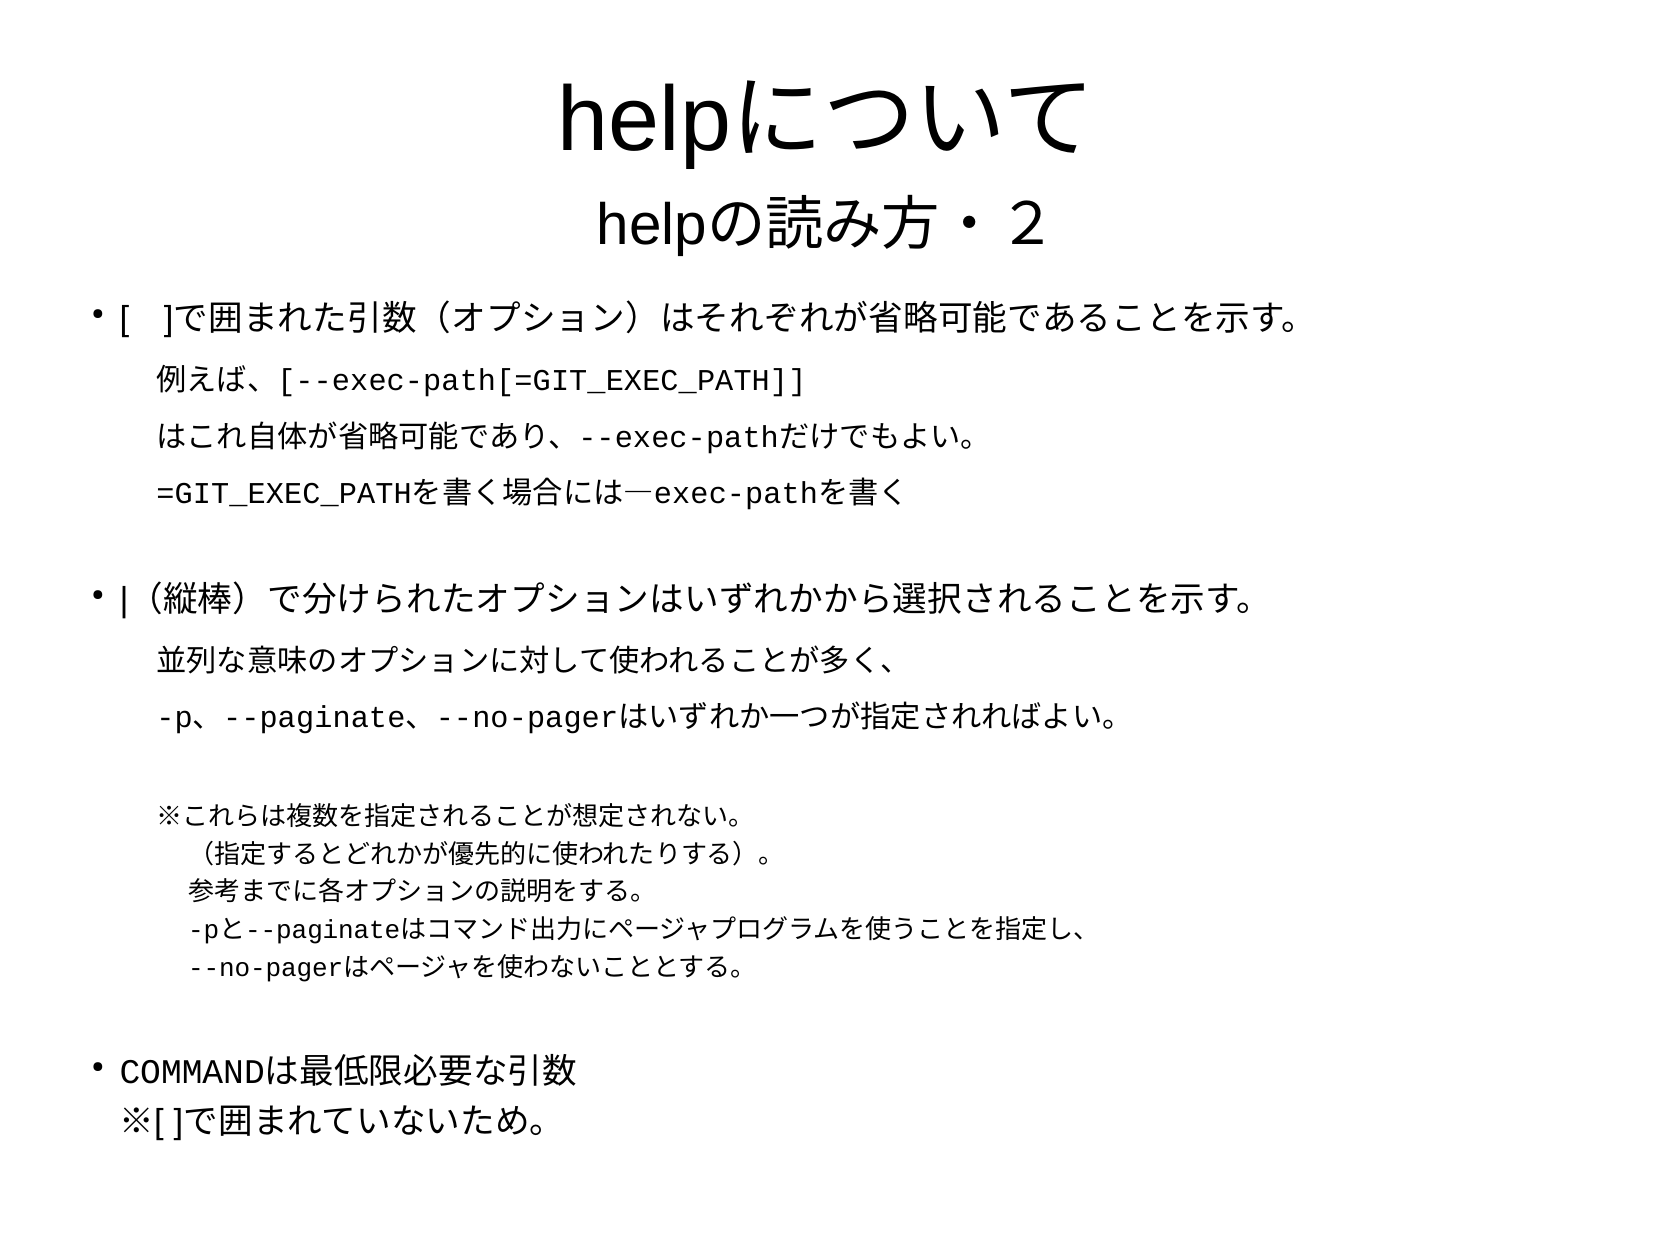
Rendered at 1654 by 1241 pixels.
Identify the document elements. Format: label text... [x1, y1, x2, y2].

title helpについて helpの読み方・２ [82, 49, 1571, 257]
list [ ]で囲まれた引数（オプション）はそれぞれが省略可能であることを示す。 例えば、[--exec-path[=GIT_EXEC_PATH]] はこれ自体が省略可能であり、--exec-pathだけでもよい。 =GIT_EXEC_PATHを書く場合には—exec-pathを書く |（縦棒）で分けられたオプションはいずれかから選択されることを示す。 並列な意味のオプションに対して使われることが多く、 -p、--paginate、--no-pagerはいずれか一つが指定されればよい。 ※これらは複数を指定されることが想定されない。 （指定するとどれかが優先的に使われたりする）。 参考までに各オプションの説明をする。 -pと--paginateはコマンド出力にページャプログラムを使うことを指定し、 --no-pagerはページャを使わないこととする。 COMMANDは最低限必要な引数 ※[ ]で囲まれていないため。 [82, 290, 1538, 1158]
